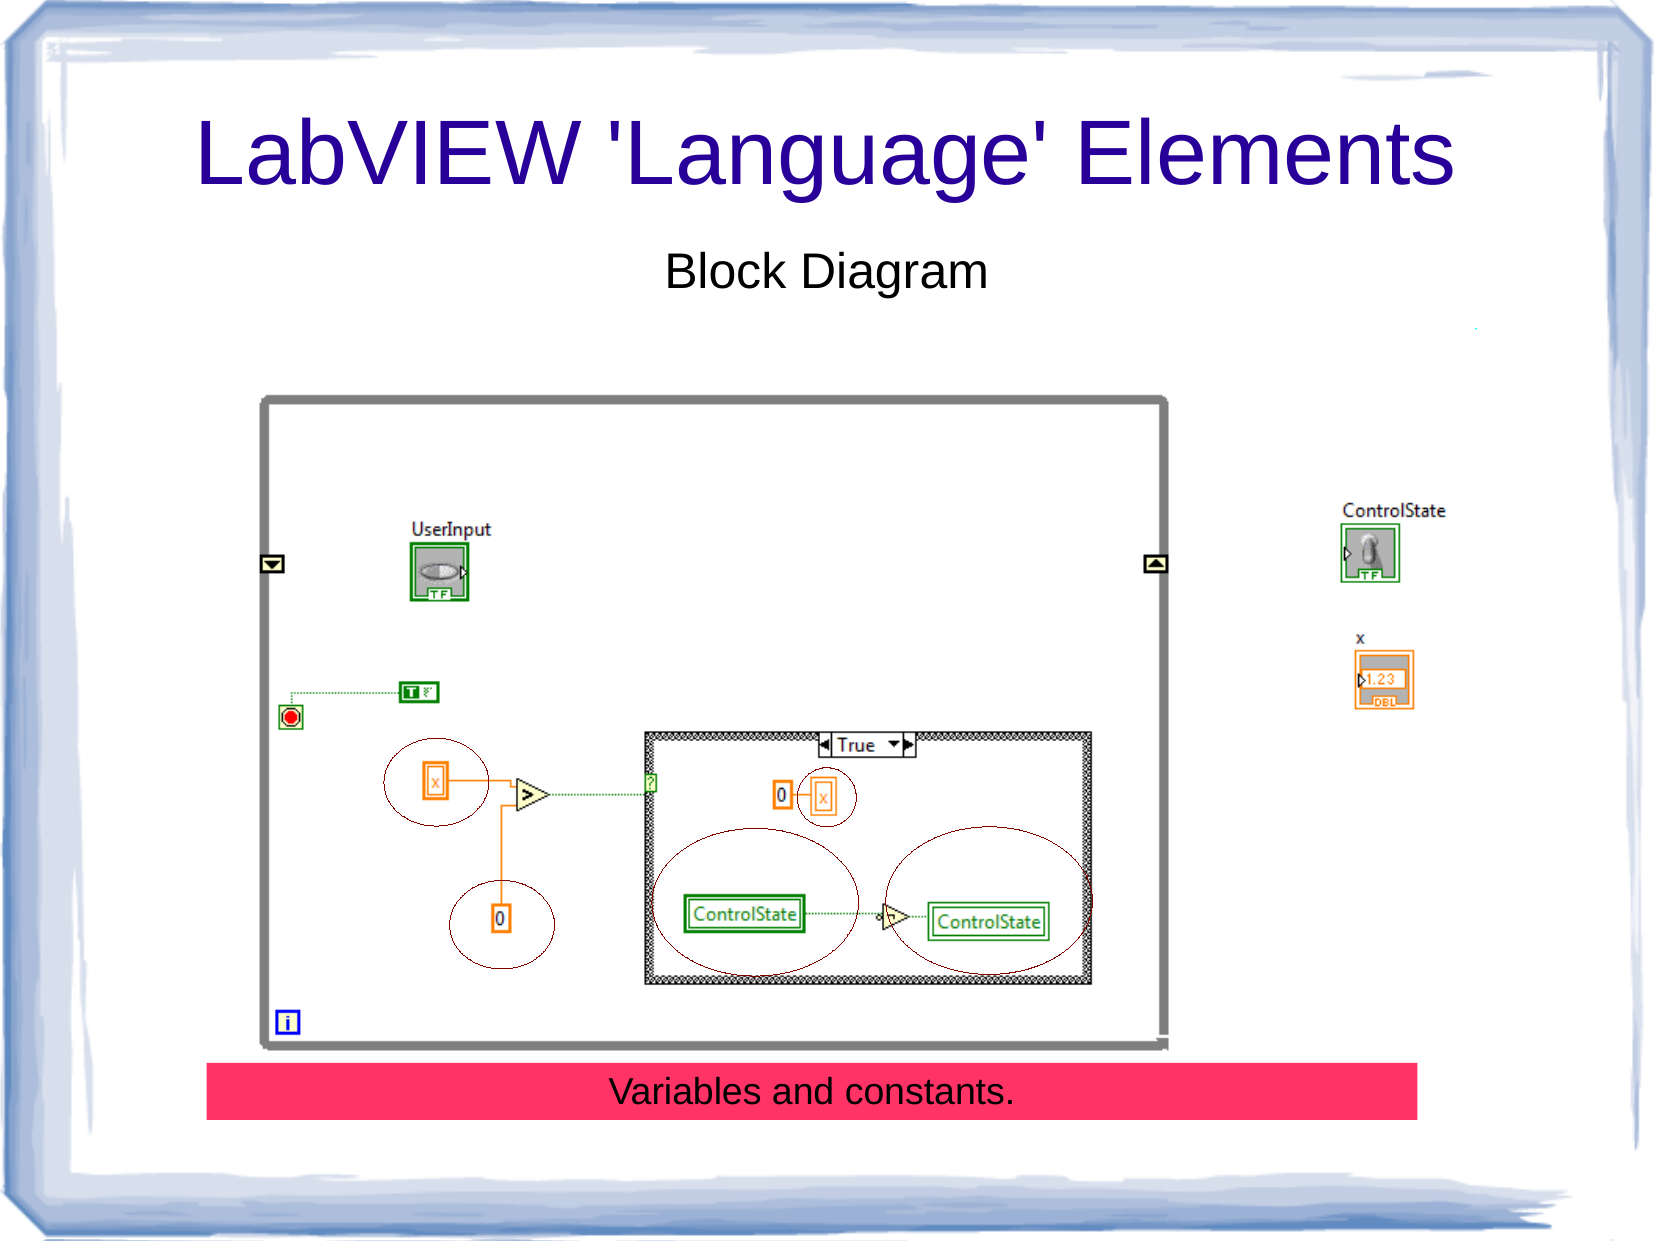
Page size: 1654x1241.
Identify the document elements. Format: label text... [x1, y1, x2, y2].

text_box [651, 828, 859, 977]
text_box [449, 880, 555, 969]
text_box Variables and constants. [206, 1062, 1418, 1120]
title LabVIEW 'Language' Elements [82, 56, 1571, 250]
text_box [383, 738, 489, 827]
text_box Block Diagram [413, 236, 1241, 307]
text_box [797, 767, 857, 827]
text_box [885, 826, 1093, 975]
picture [0, 0, 1654, 1241]
